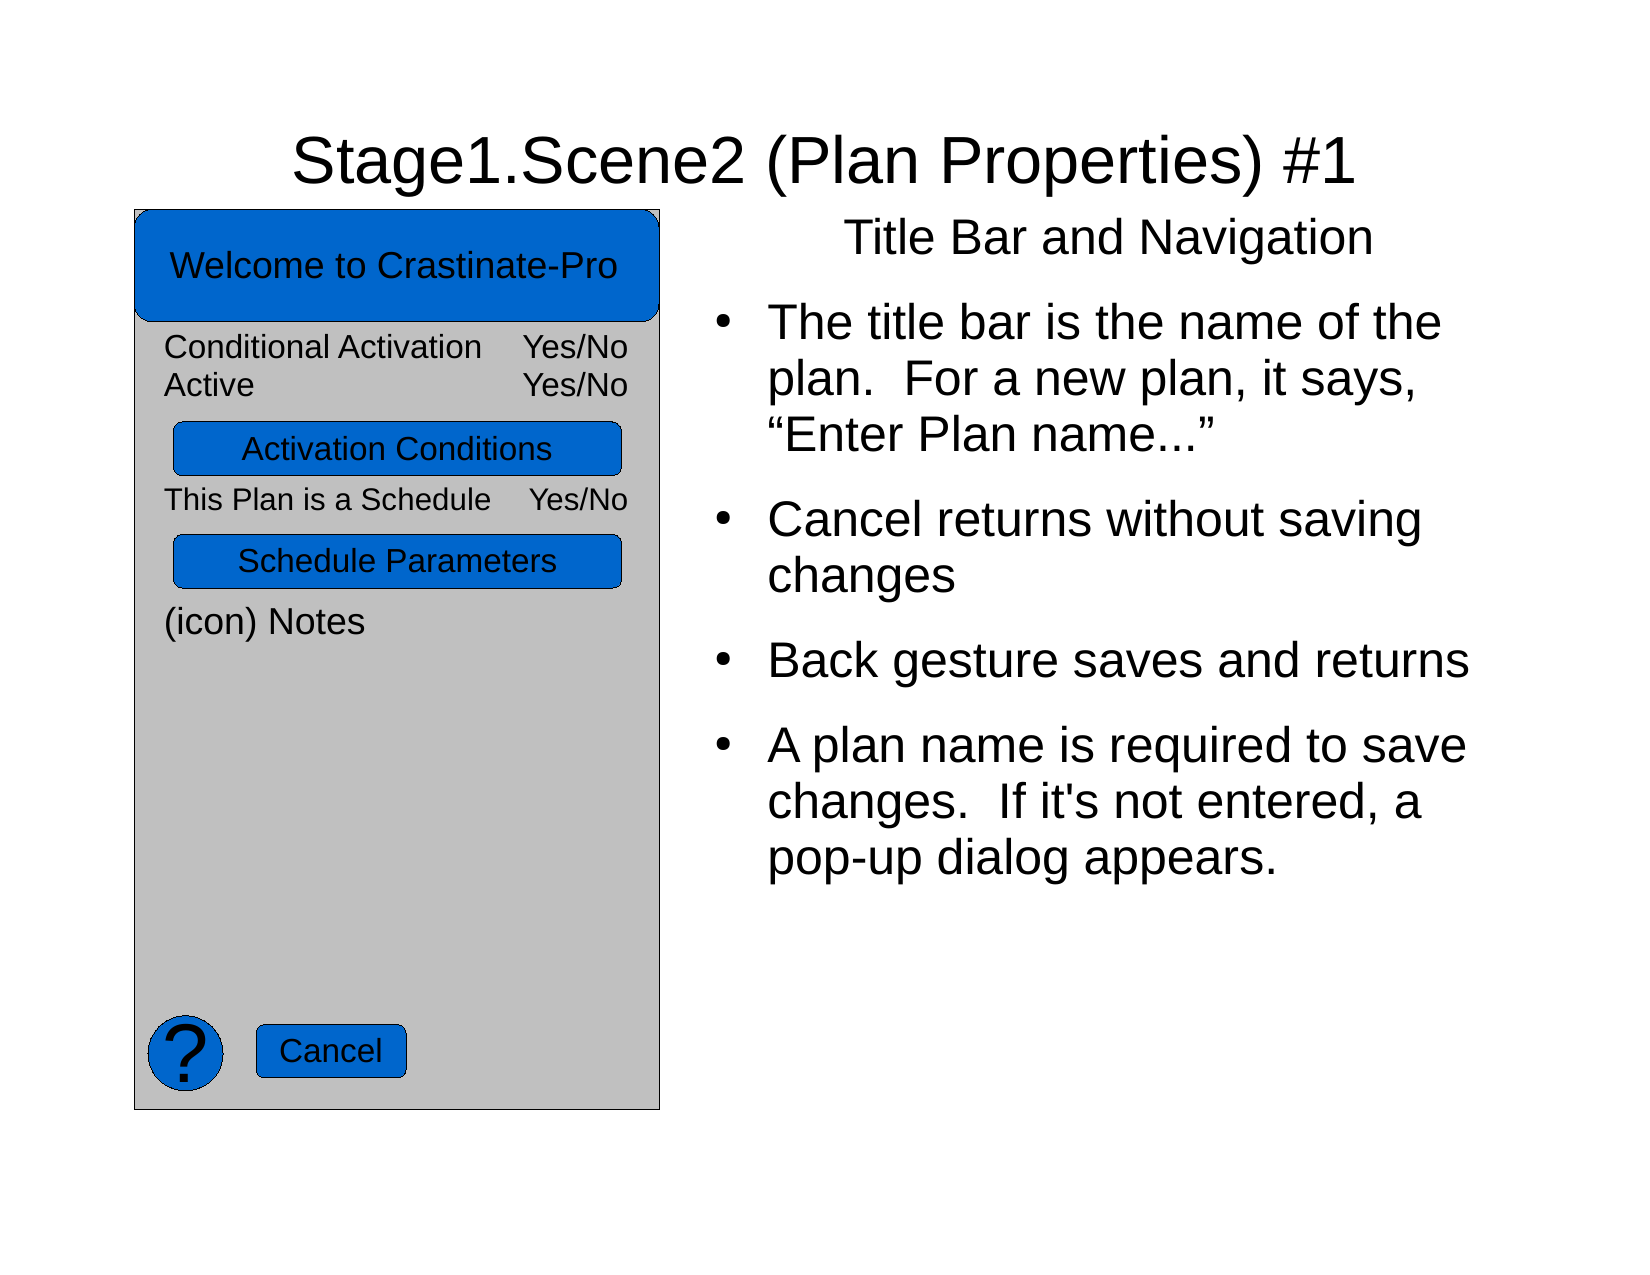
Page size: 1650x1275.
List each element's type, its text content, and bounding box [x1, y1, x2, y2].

text_box Conditional Activation Yes/No Active Yes/No This Plan is a Schedule Yes/No (icon) Notes [134, 321, 660, 652]
text_box Activation Conditions [173, 421, 622, 476]
text_box Schedule Parameters [173, 534, 622, 589]
text_box [134, 209, 147, 222]
text_box Cancel [256, 1024, 407, 1078]
text_box [134, 309, 145, 321]
text_box [649, 304, 660, 321]
title Stage1.Scene2 (Plan Properties) #1 [135, 112, 1515, 210]
text_box [134, 652, 660, 1110]
text_box ? [147, 1015, 224, 1091]
text_box [646, 209, 660, 226]
list Title Bar and Navigation The title bar is the name of the plan. For a new plan, it says, “Enter Plan name...” Cancel returns without saving changes Back gesture saves and returns A plan name is required to save changes. If it's not entered, a pop-up dialog appears. [696, 209, 1522, 922]
text_box Welcome to Crastinate-Pro [134, 209, 660, 321]
